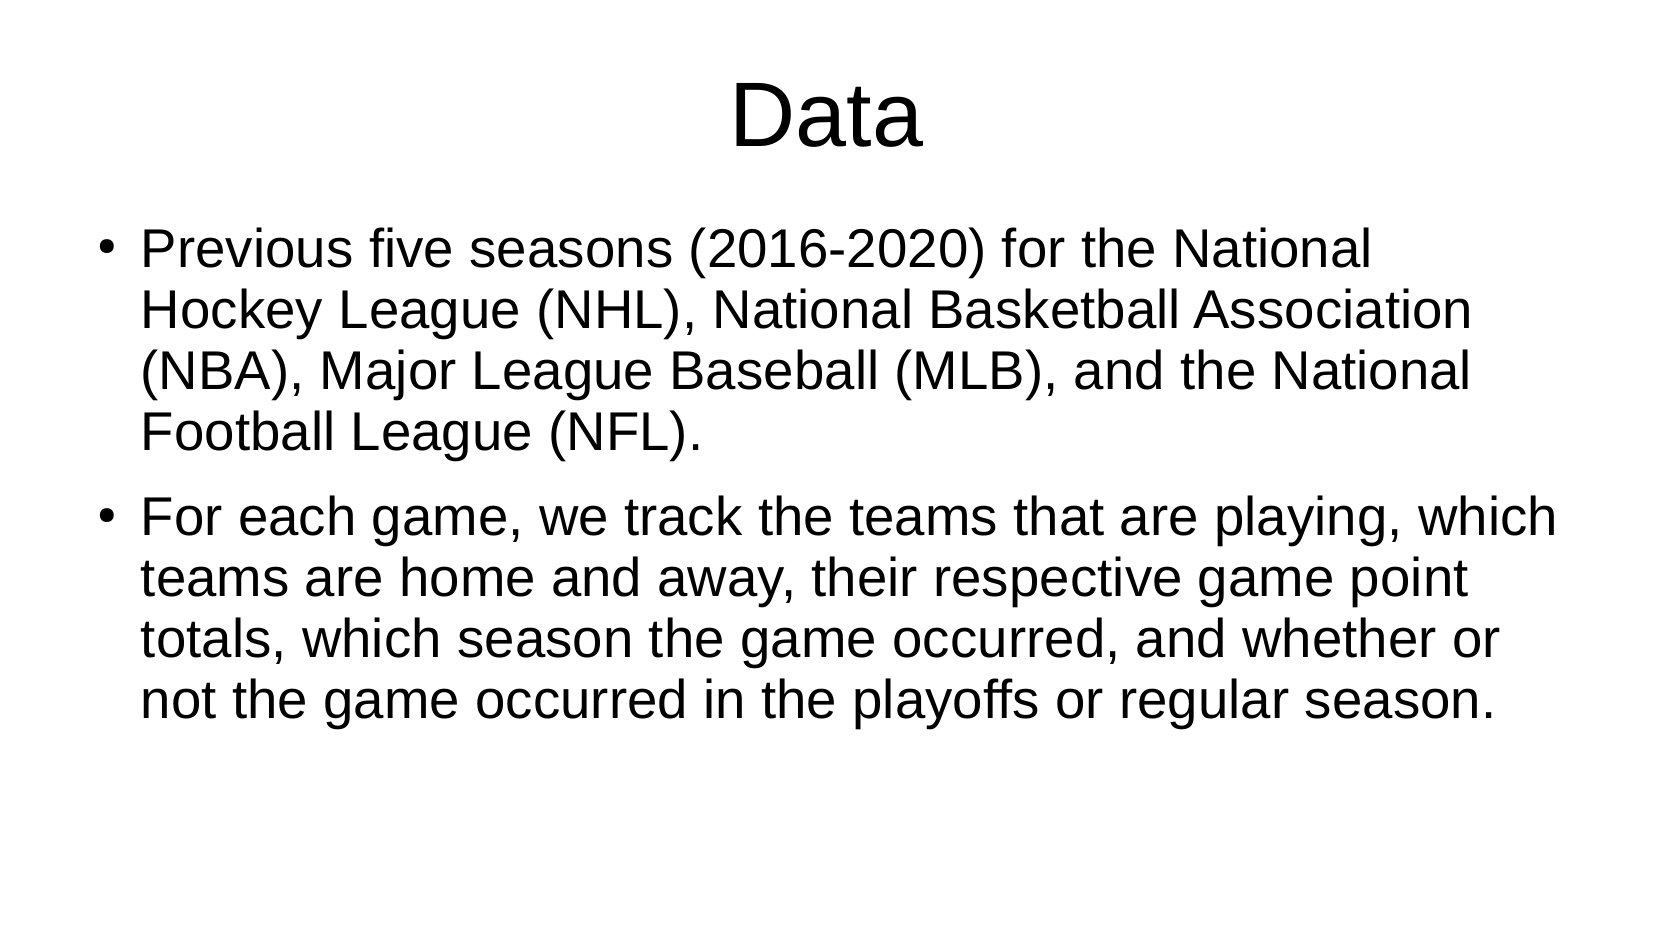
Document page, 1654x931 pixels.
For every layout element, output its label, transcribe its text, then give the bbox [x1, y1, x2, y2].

list Previous five seasons (2016-2020) for the National Hockey League (NHL), National Basketball Association (NBA), Major League Baseball (MLB), and the National Football League (NFL). For each game, we track the teams that are playing, which teams are home and away, their respective game point totals, which season the game occurred, and whether or not the game occurred in the playoffs or regular season. [82, 217, 1571, 758]
title Data [82, 37, 1571, 193]
